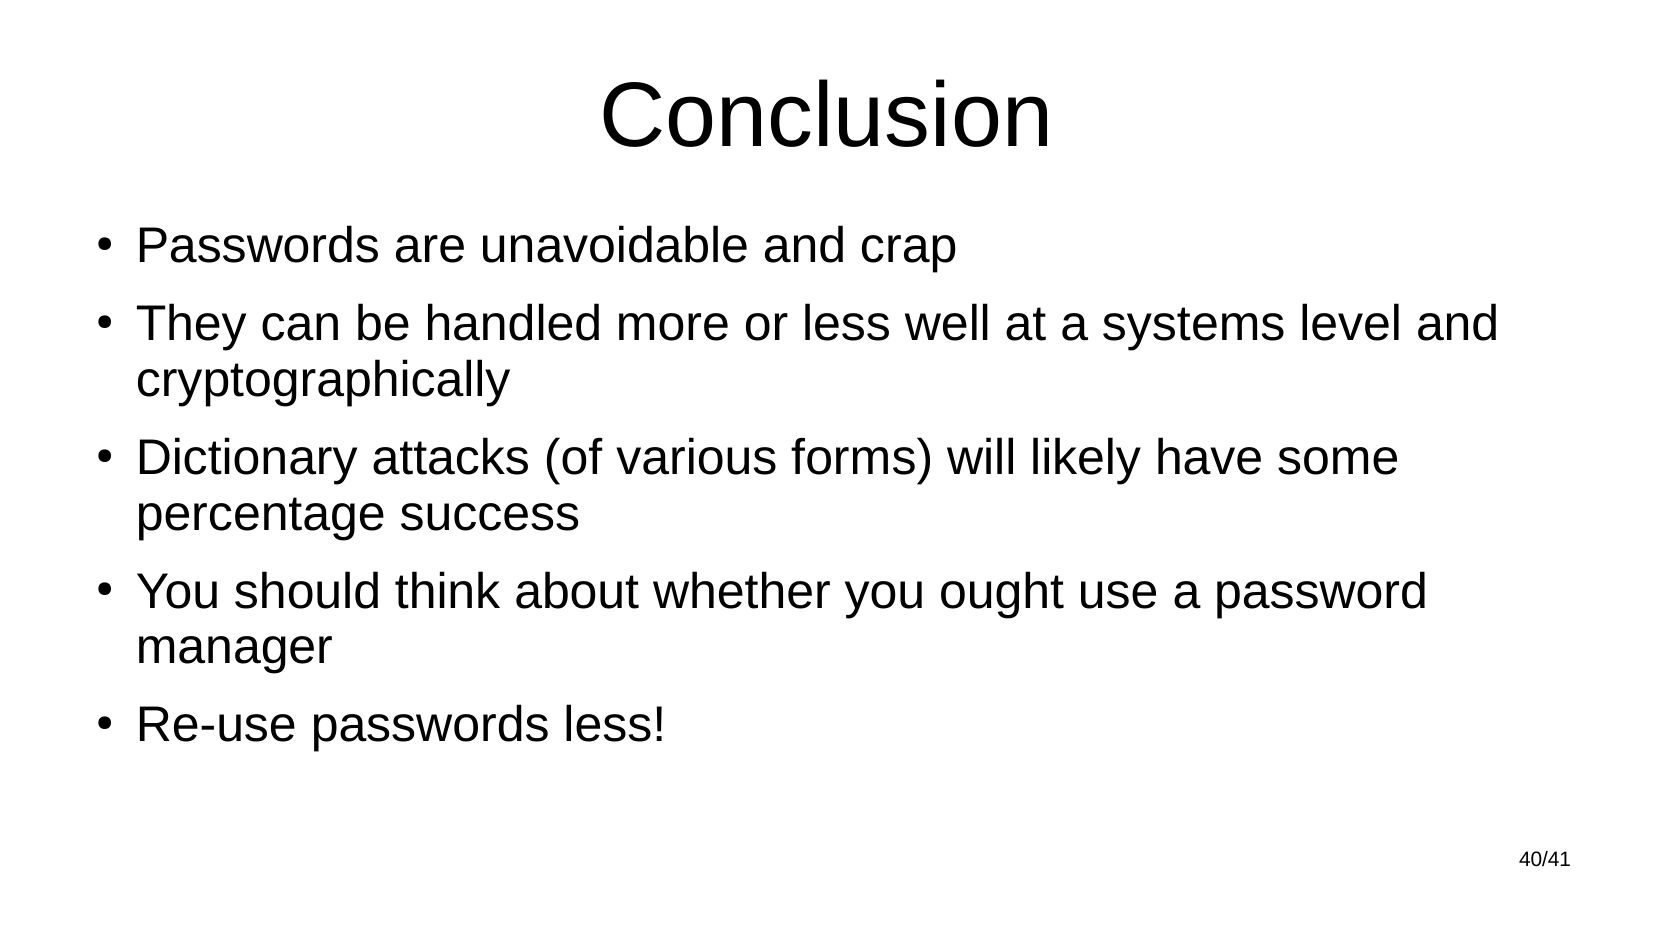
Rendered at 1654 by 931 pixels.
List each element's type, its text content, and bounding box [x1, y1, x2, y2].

list Passwords are unavoidable and crap They can be handled more or less well at a systems level and cryptographically Dictionary attacks (of various forms) will likely have some percentage success You should think about whether you ought use a password manager Re-use passwords less! [82, 217, 1571, 758]
title Conclusion [82, 37, 1571, 193]
